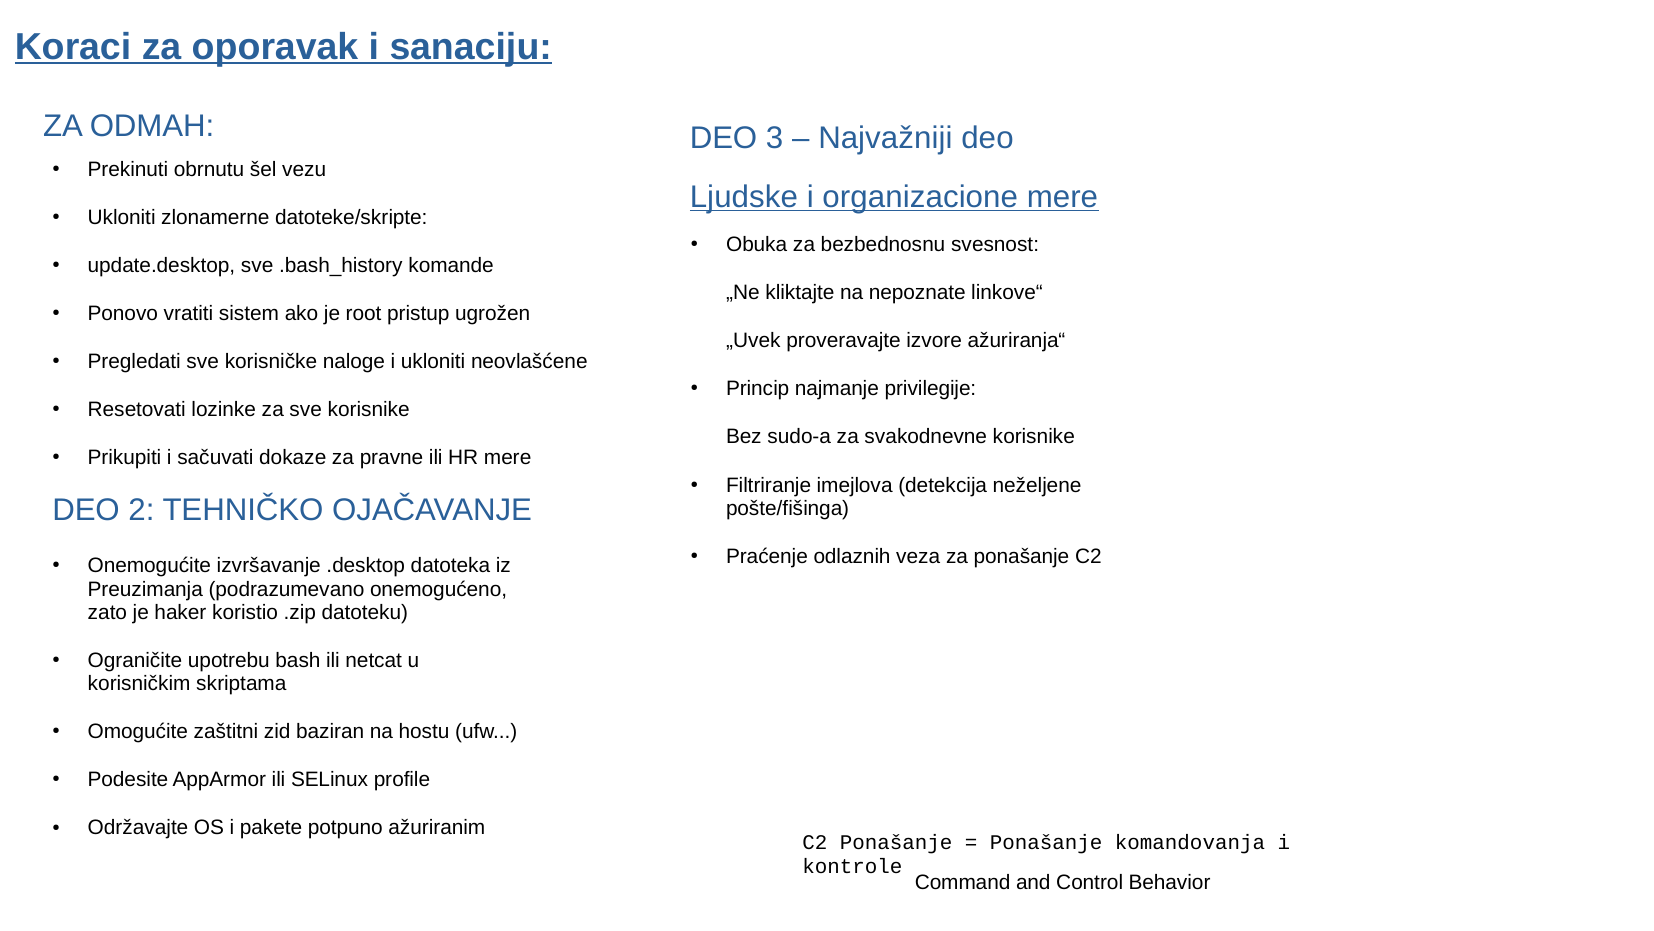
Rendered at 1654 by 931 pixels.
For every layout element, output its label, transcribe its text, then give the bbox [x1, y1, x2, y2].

text_box Prekinuti obrnutu šel vezu Ukloniti zlonamerne datoteke/skripte: update.desktop, sve .bash_history komande Ponovo vratiti sistem ako je root pristup ugrožen Pregledati sve korisničke naloge i ukloniti neovlašćene Resetovati lozinke za sve korisnike Prikupiti i sačuvati dokaze za pravne ili HR mere [37, 150, 638, 525]
text_box Command and Control Behavior [900, 863, 1226, 902]
text_box DEO 3 – Najvažniji deo Ljudske i organizacione mere [675, 112, 1351, 222]
text_box Koraci za oporavak i sanaciju: [0, 18, 863, 113]
text_box Onemogućite izvršavanje .desktop datoteka iz Preuzimanja (podrazumevano onemogućeno, zato je haker koristio .zip datoteku) Ograničite upotrebu bash ili netcat u korisničkim skriptama Omogućite zaštitni zid baziran na hostu (ufw...) Podesite AppArmor ili SELinux profile Održavajte OS i pakete potpuno ažuriranim [37, 546, 537, 826]
text_box ZA ODMAH: [28, 100, 376, 151]
text_box DEO 2: TEHNIČKO OJAČAVANJE [37, 485, 563, 570]
text_box C2 Ponašanje = Ponašanje komandovanja i kontrole [787, 825, 1415, 864]
text_box Obuka za bezbednosnu svesnost: „Ne kliktajte na nepoznate linkove“ „Uvek proveravajte izvore ažuriranja“ Princip najmanje privilegije: Bez sudo-a za svakodnevne korisnike Filtriranje imejlova (detekcija neželjene pošte/fišinga) Praćenje odlaznih veza za ponašanje C2 [675, 225, 1163, 601]
